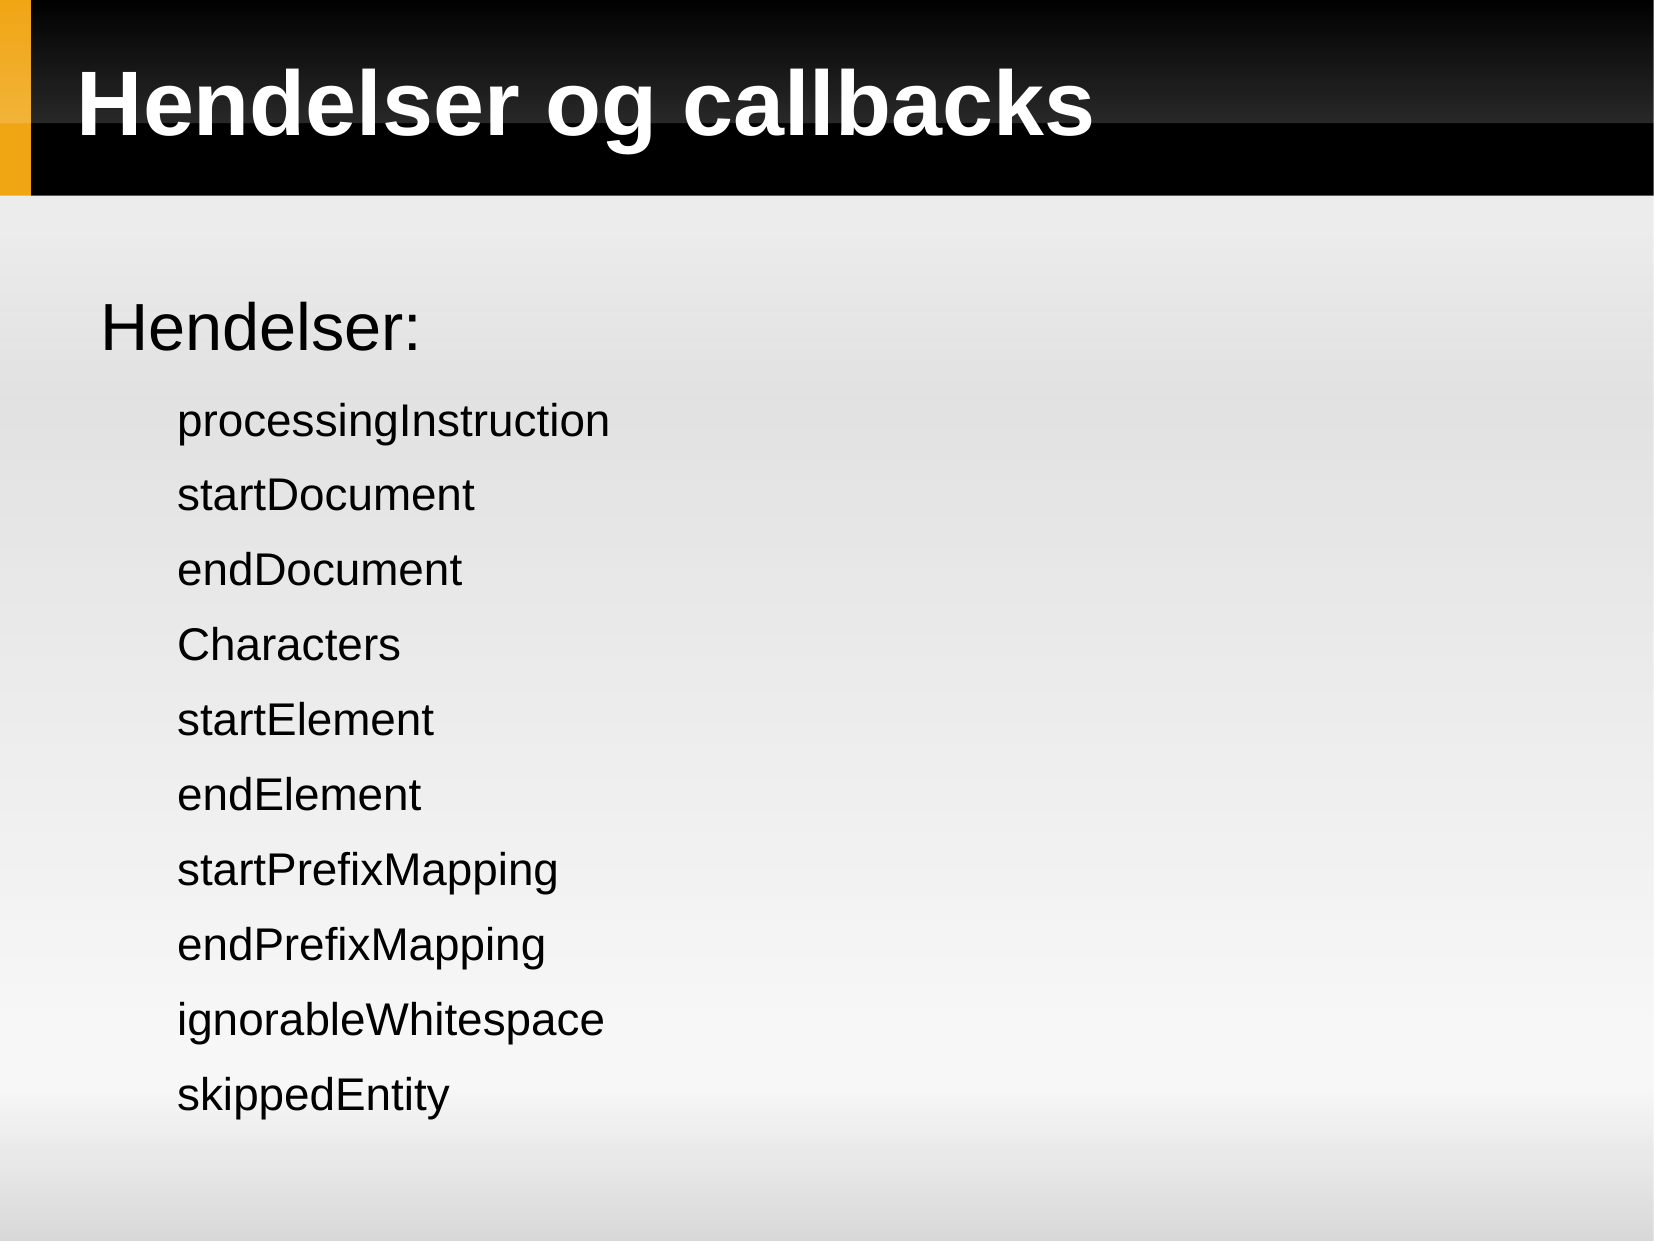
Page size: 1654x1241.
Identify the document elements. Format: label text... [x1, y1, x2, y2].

list Hendelser: processingInstruction startDocument endDocument Characters startElement endElement startPrefixMapping endPrefixMapping ignorableWhitespace skippedEntity [82, 290, 1571, 1143]
title Hendelser og callbacks [76, 7, 1565, 200]
picture [0, 0, 1654, 1241]
